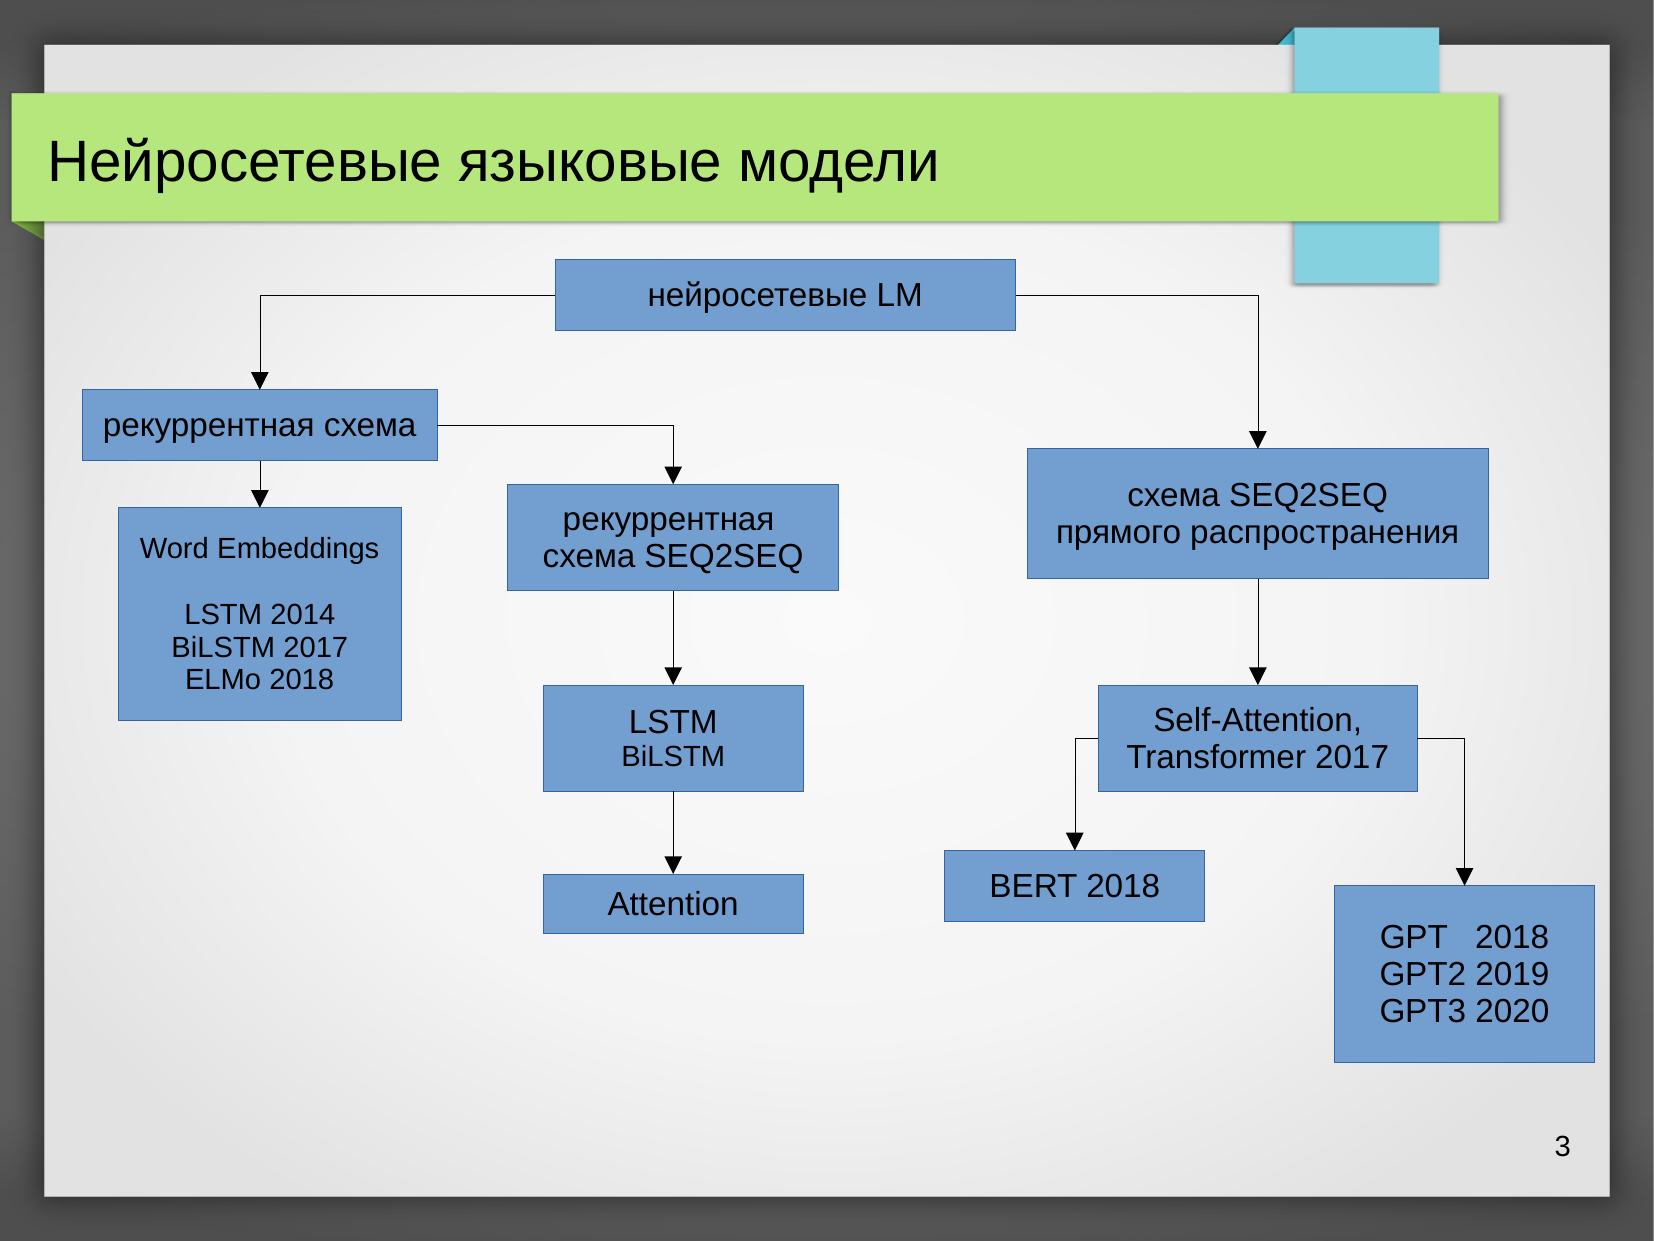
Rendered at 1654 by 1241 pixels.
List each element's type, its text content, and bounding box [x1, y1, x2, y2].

title Нейросетевые языковые модели [47, 121, 1241, 201]
text_box схема SEQ2SEQ прямого распространения [1027, 448, 1489, 579]
text_box Self-Attention, Transformer 2017 [1098, 685, 1418, 792]
text_box рекуррентная схема SEQ2SEQ [507, 484, 839, 591]
text_box рекуррентная схема [82, 389, 438, 461]
text_box LSTM BiLSTM [543, 685, 804, 792]
picture [0, 0, 1654, 1241]
text_box BERT 2018 [944, 850, 1205, 922]
text_box Word Embeddings LSTM 2014 BiLSTM 2017 ELMo 2018 [118, 507, 402, 721]
text_box GPT 2018 GPT2 2019 GPT3 2020 [1334, 885, 1595, 1063]
text_box Attention [543, 874, 804, 934]
text_box нейросетевые LM [555, 259, 1016, 331]
